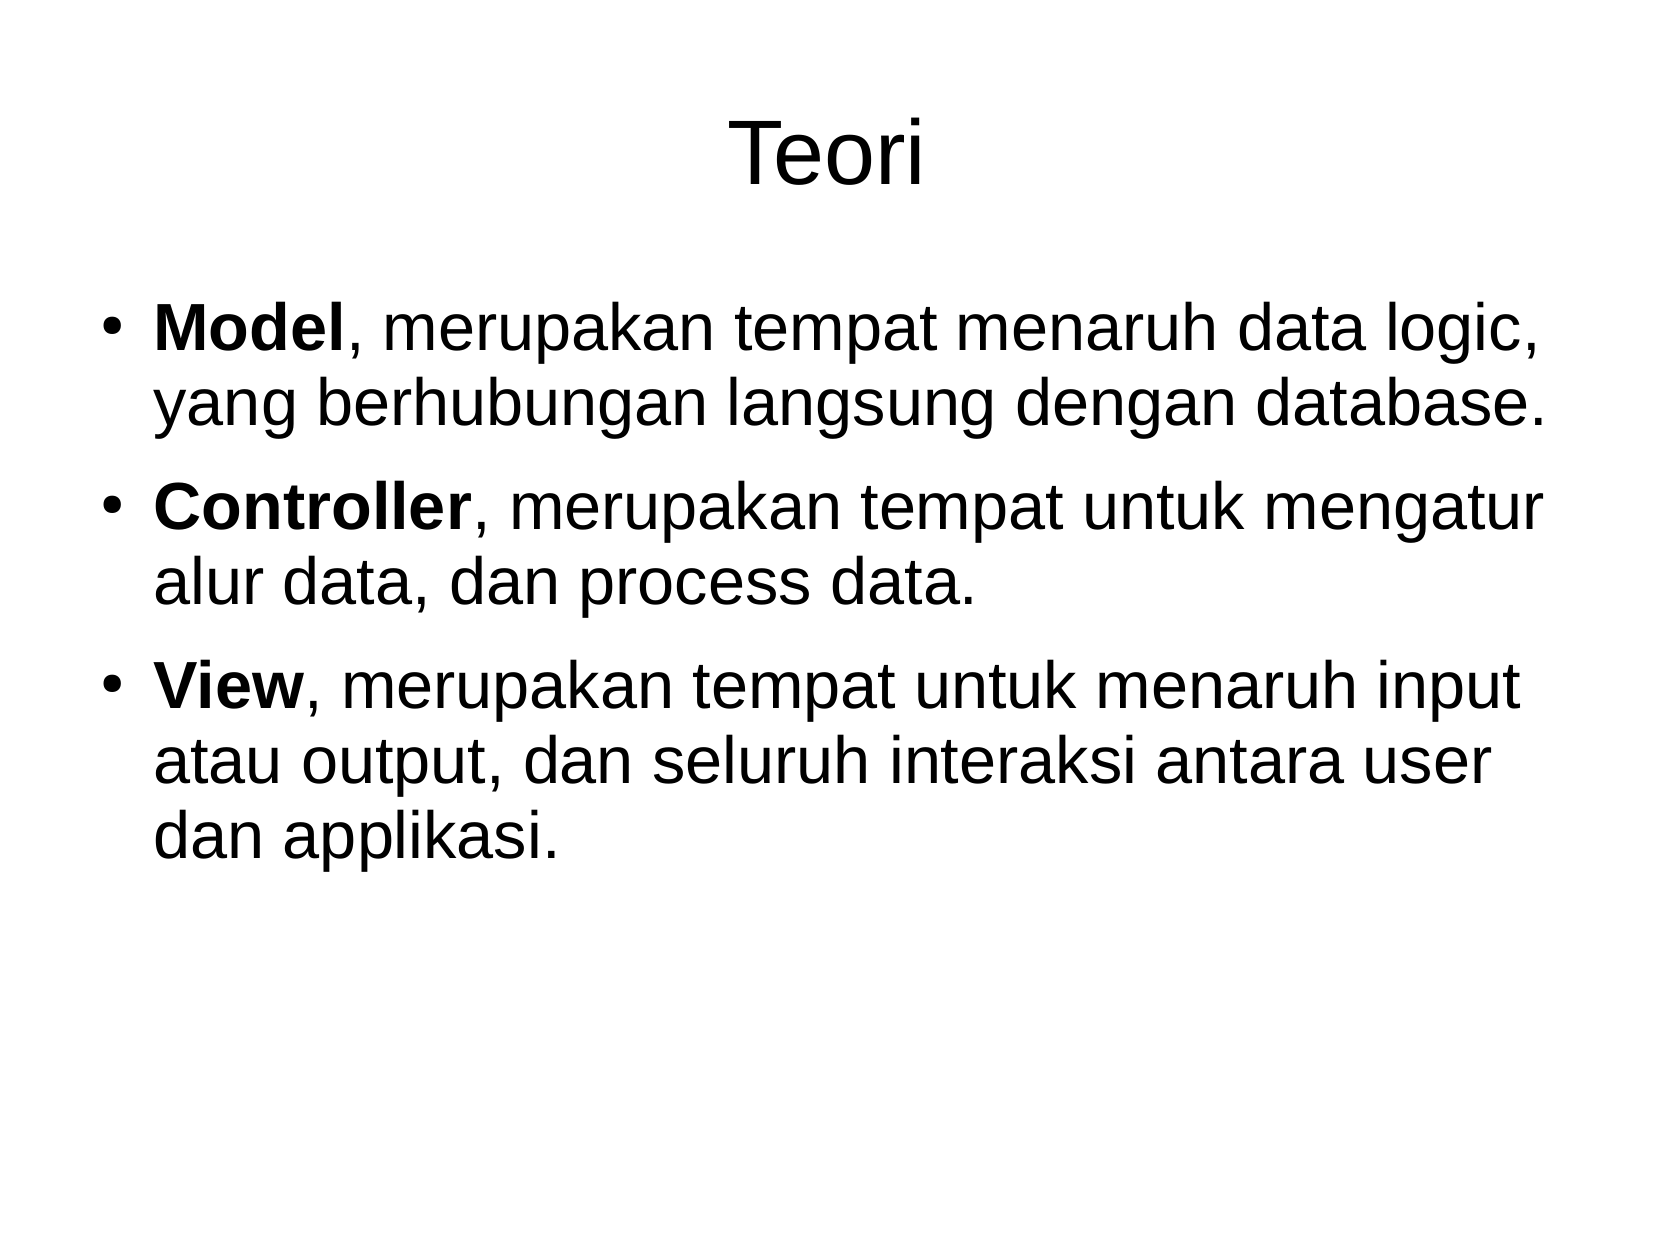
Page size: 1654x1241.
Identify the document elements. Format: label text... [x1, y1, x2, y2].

list Model, merupakan tempat menaruh data logic, yang berhubungan langsung dengan database. Controller, merupakan tempat untuk mengatur alur data, dan process data. View, merupakan tempat untuk menaruh input atau output, dan seluruh interaksi antara user dan applikasi. [82, 290, 1571, 1010]
title Teori [82, 49, 1571, 257]
